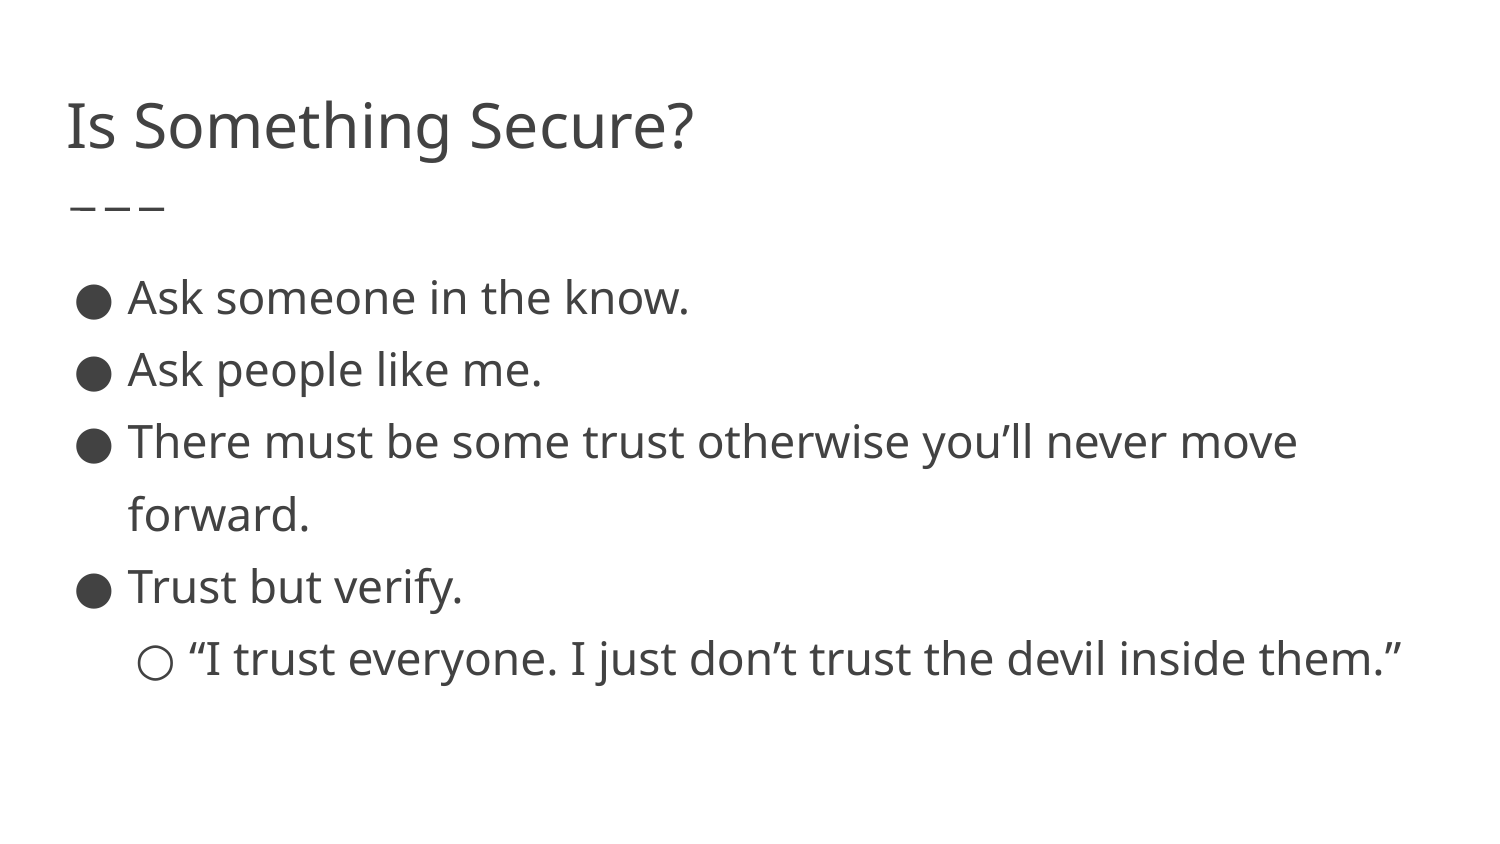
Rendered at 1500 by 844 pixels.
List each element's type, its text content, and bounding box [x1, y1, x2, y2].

list Ask someone in the know. Ask people like me. There must be some trust otherwise you’ll never move forward. Trust but verify. “I trust everyone. I just don’t trust the devil inside them.” [51, 240, 1449, 750]
title Is Something Secure? [51, 61, 1449, 182]
